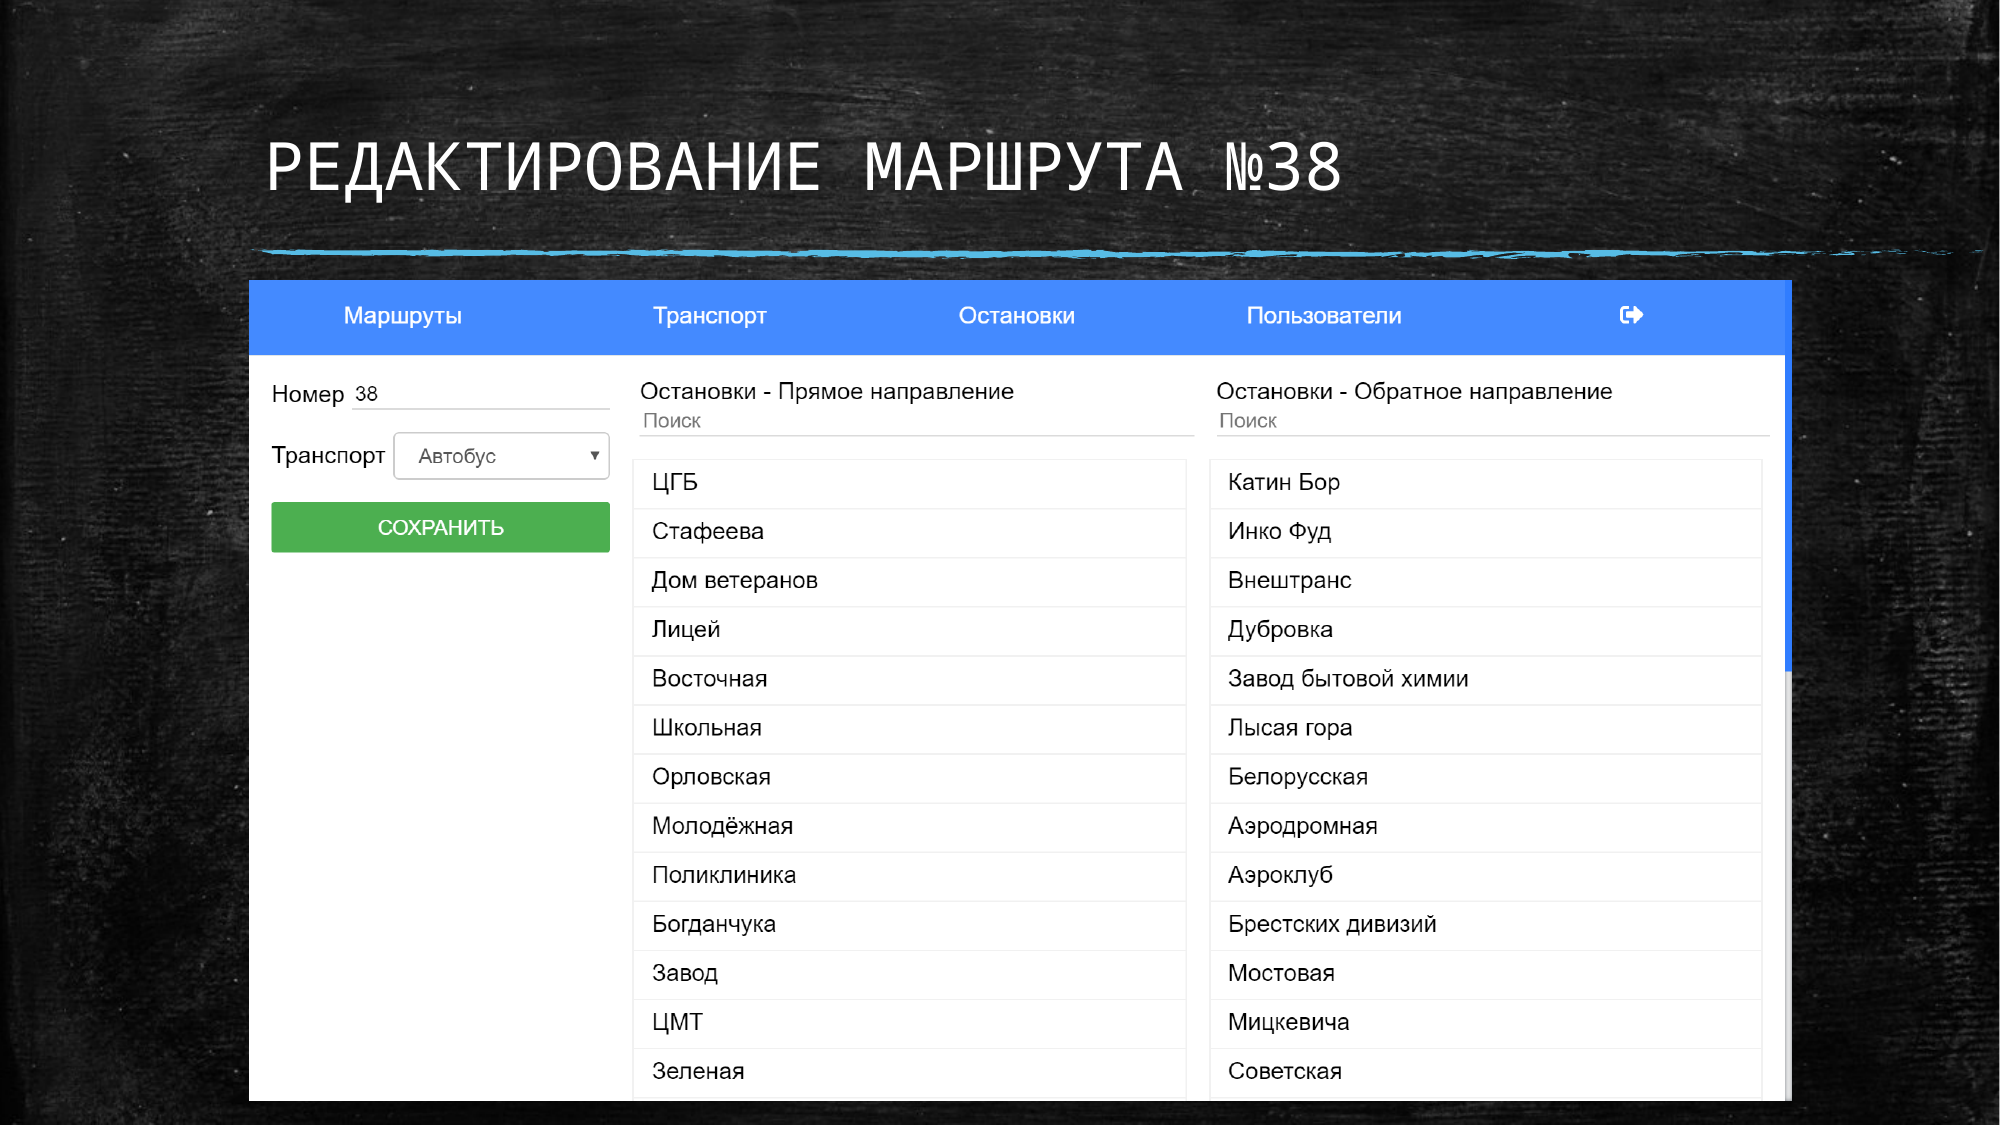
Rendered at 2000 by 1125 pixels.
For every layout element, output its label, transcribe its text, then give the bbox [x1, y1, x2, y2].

picture [249, 280, 1792, 1101]
title РЕДАКТИРОВАНИЕ МАРШРУТА №38 [249, 45, 1750, 213]
